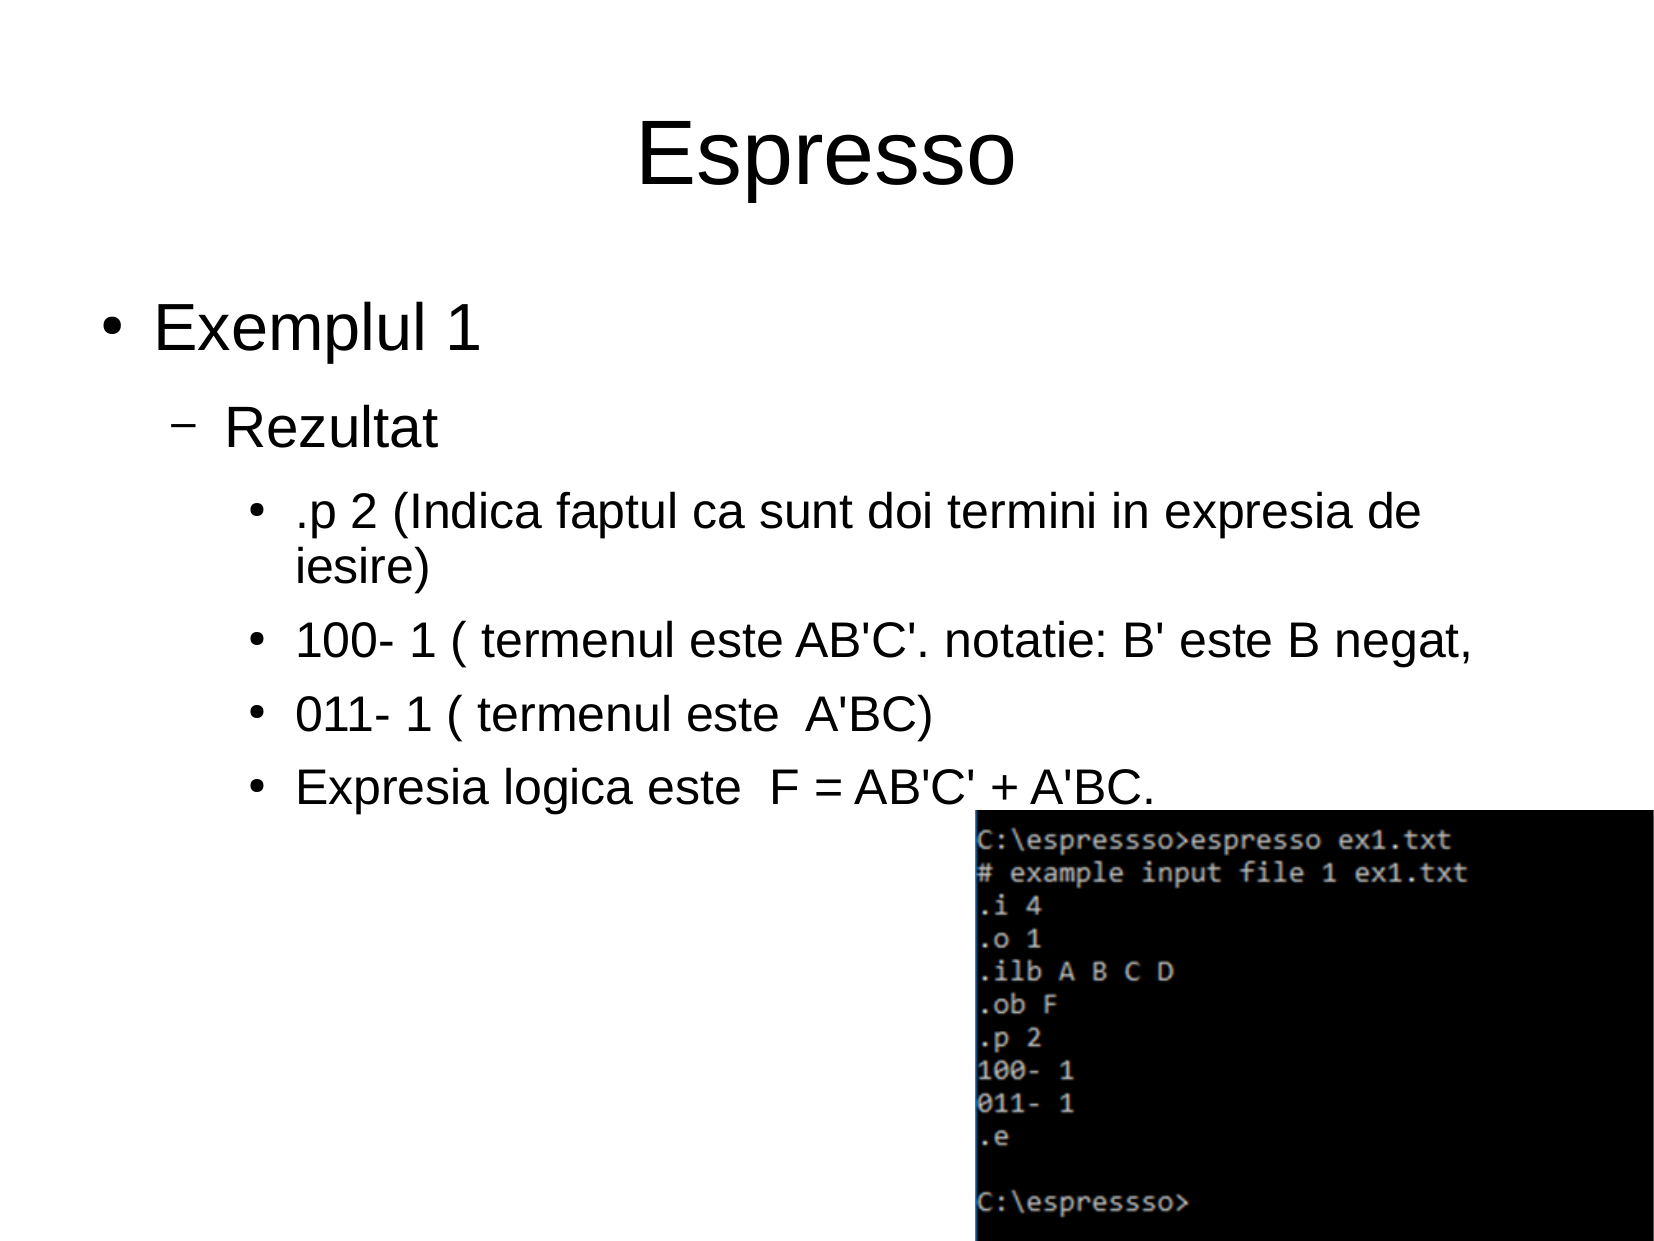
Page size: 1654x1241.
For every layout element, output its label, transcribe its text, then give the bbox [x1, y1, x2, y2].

title Espresso [82, 49, 1571, 257]
list Exemplul 1 Rezultat .p 2 (Indica faptul ca sunt doi termini in expresia de iesire) 100- 1 ( termenul este AB'C'. notatie: B' este B negat, 011- 1 ( termenul este A'BC) Expresia logica este F = AB'C' + A'BC. [82, 290, 1571, 1010]
picture [975, 809, 1654, 1241]
